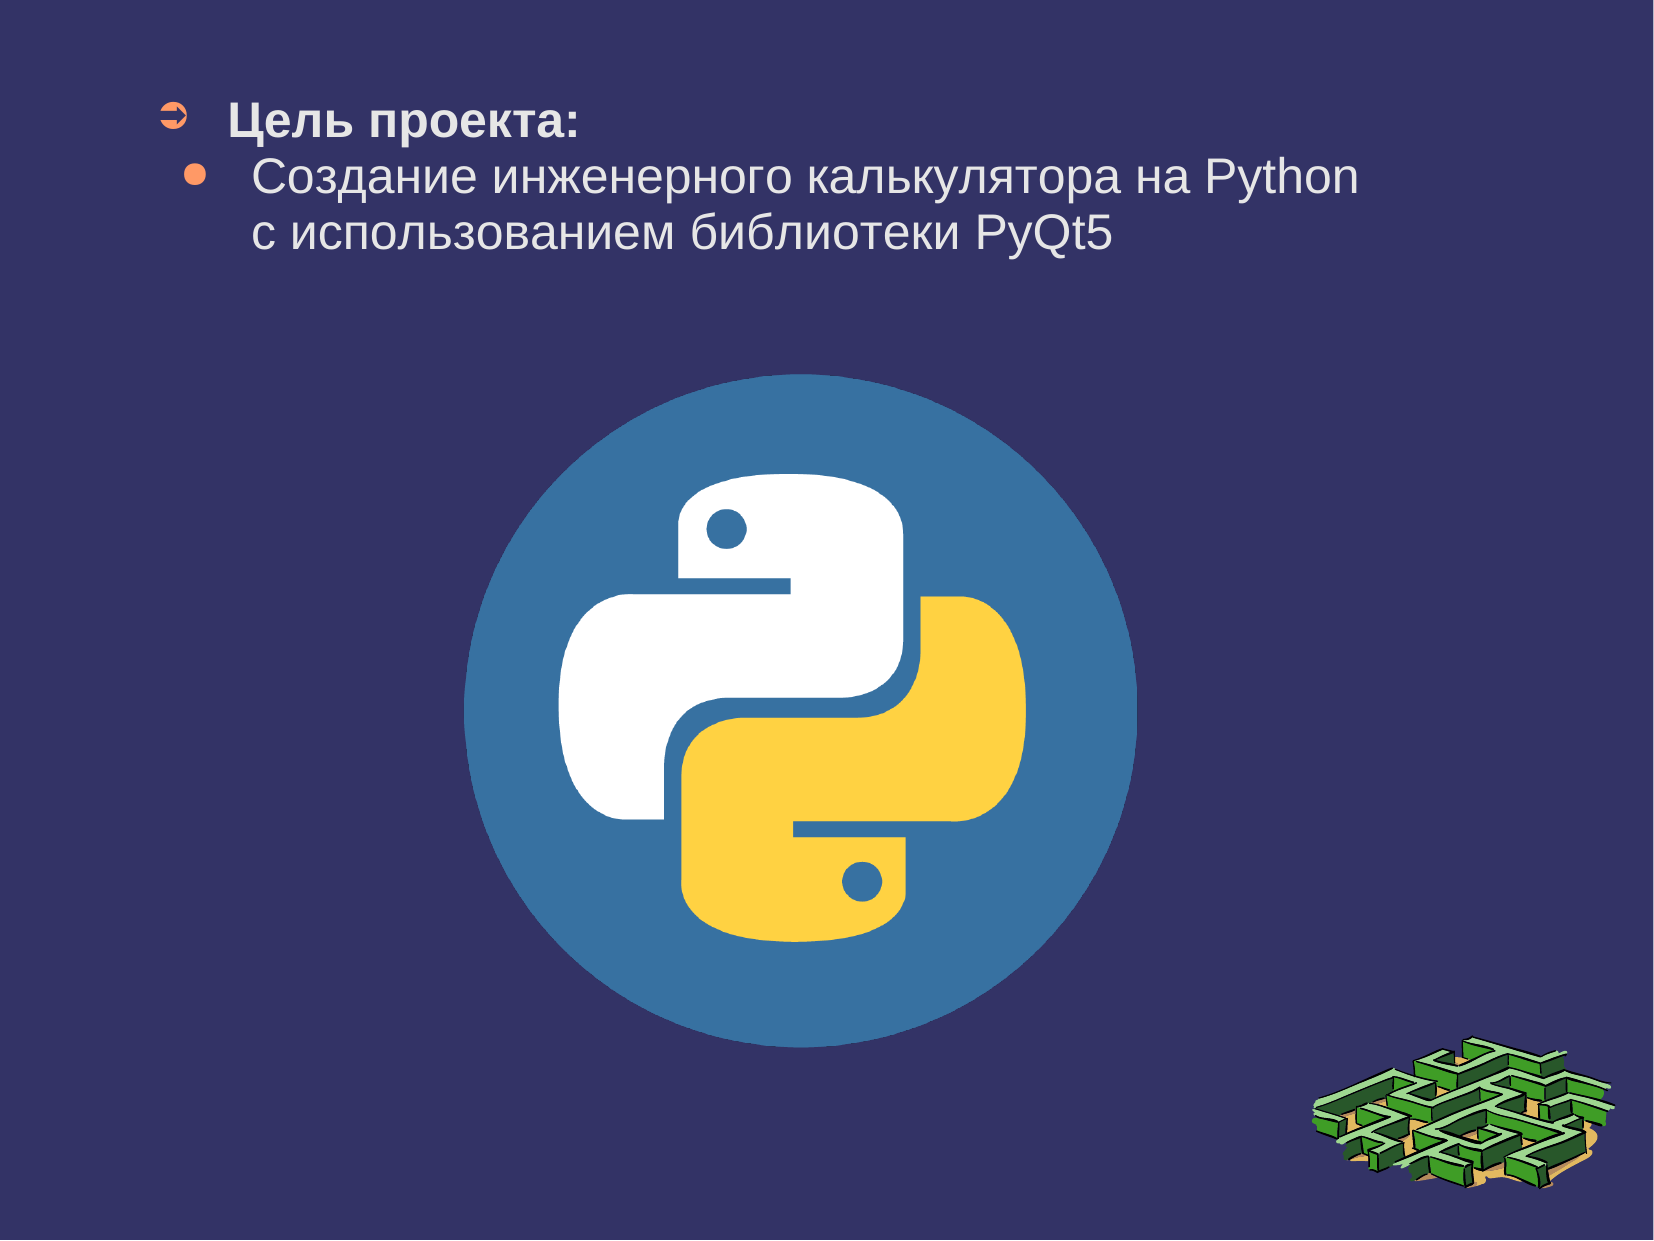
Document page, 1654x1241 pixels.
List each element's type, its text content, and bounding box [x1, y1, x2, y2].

list Цель проекта: Создание инженерного калькулятора на Python с использованием библиотеки PyQt5 [144, 92, 1536, 875]
picture [82, 354, 1489, 1058]
